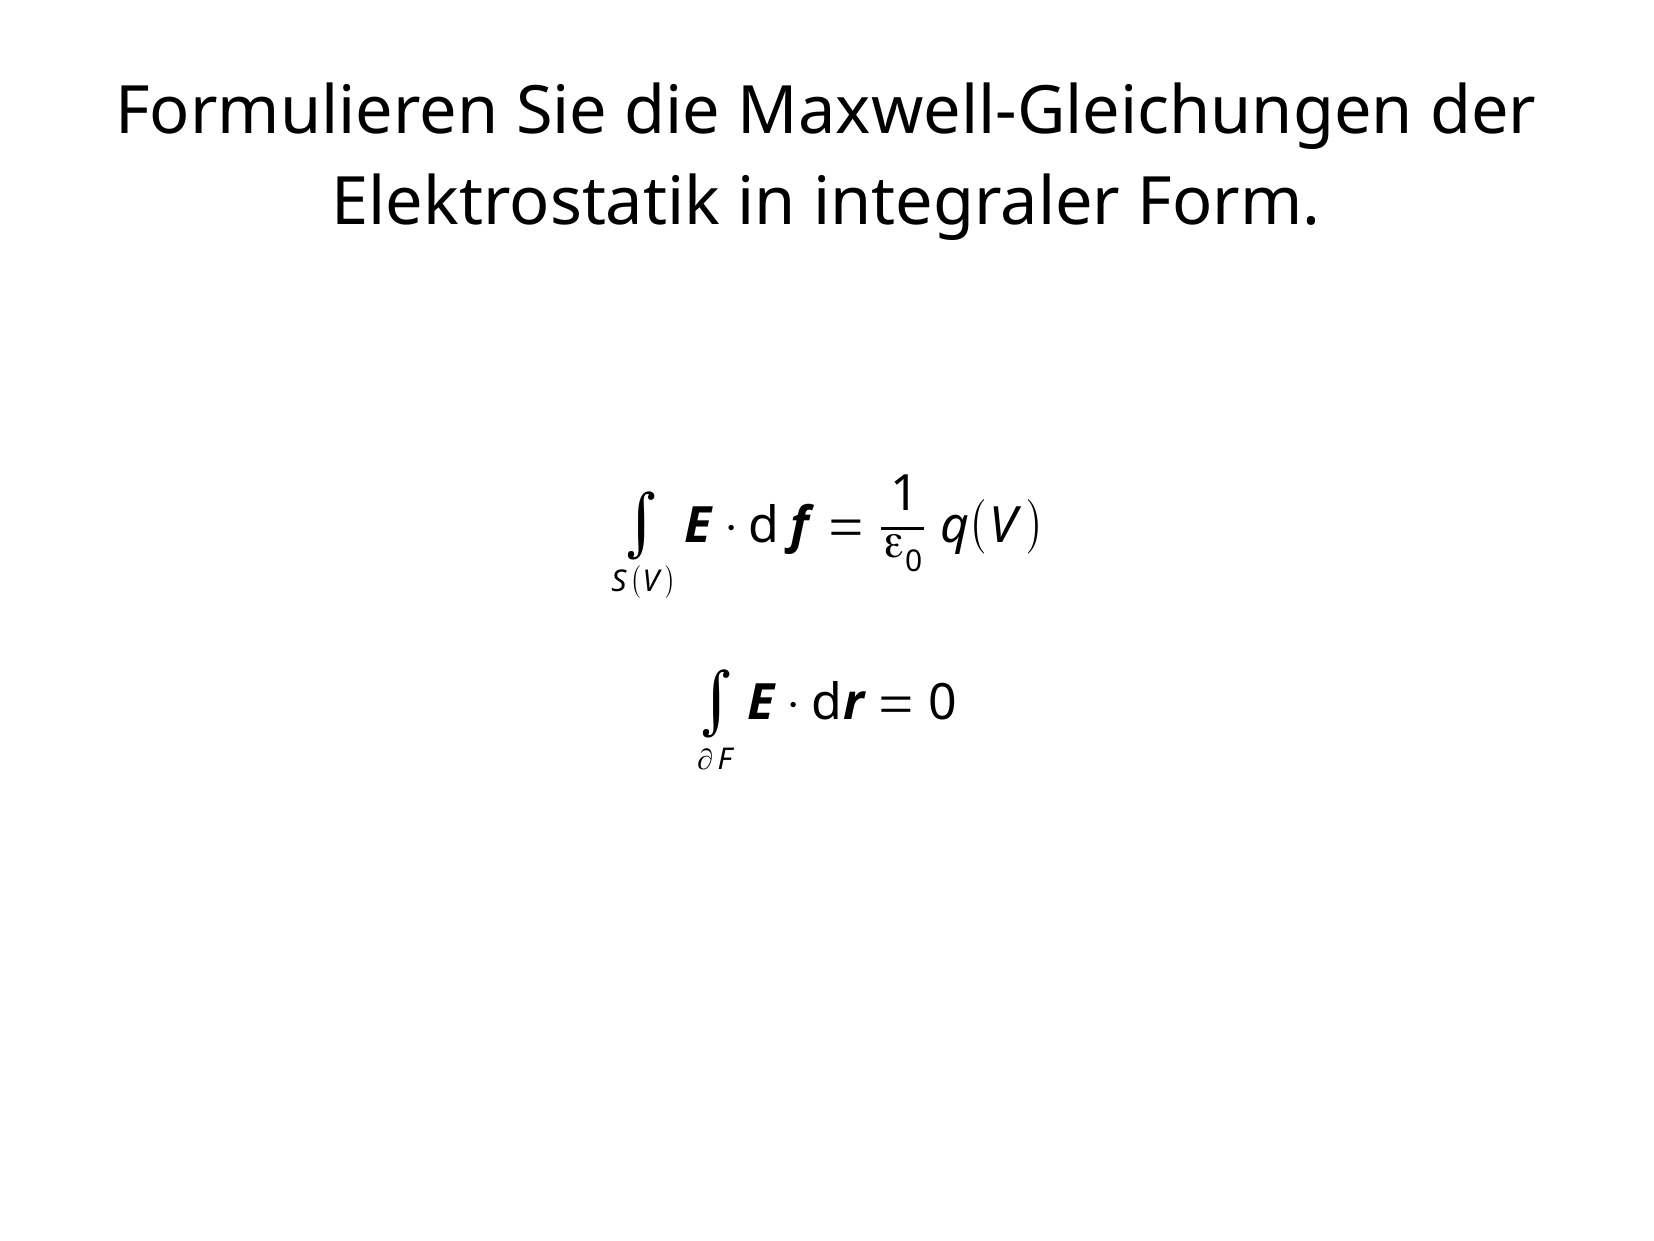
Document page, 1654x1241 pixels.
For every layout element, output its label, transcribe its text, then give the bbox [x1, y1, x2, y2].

title Formulieren Sie die Maxwell-Gleichungen der Elektrostatik in integraler Form. [82, 49, 1571, 257]
chart [604, 463, 1049, 777]
